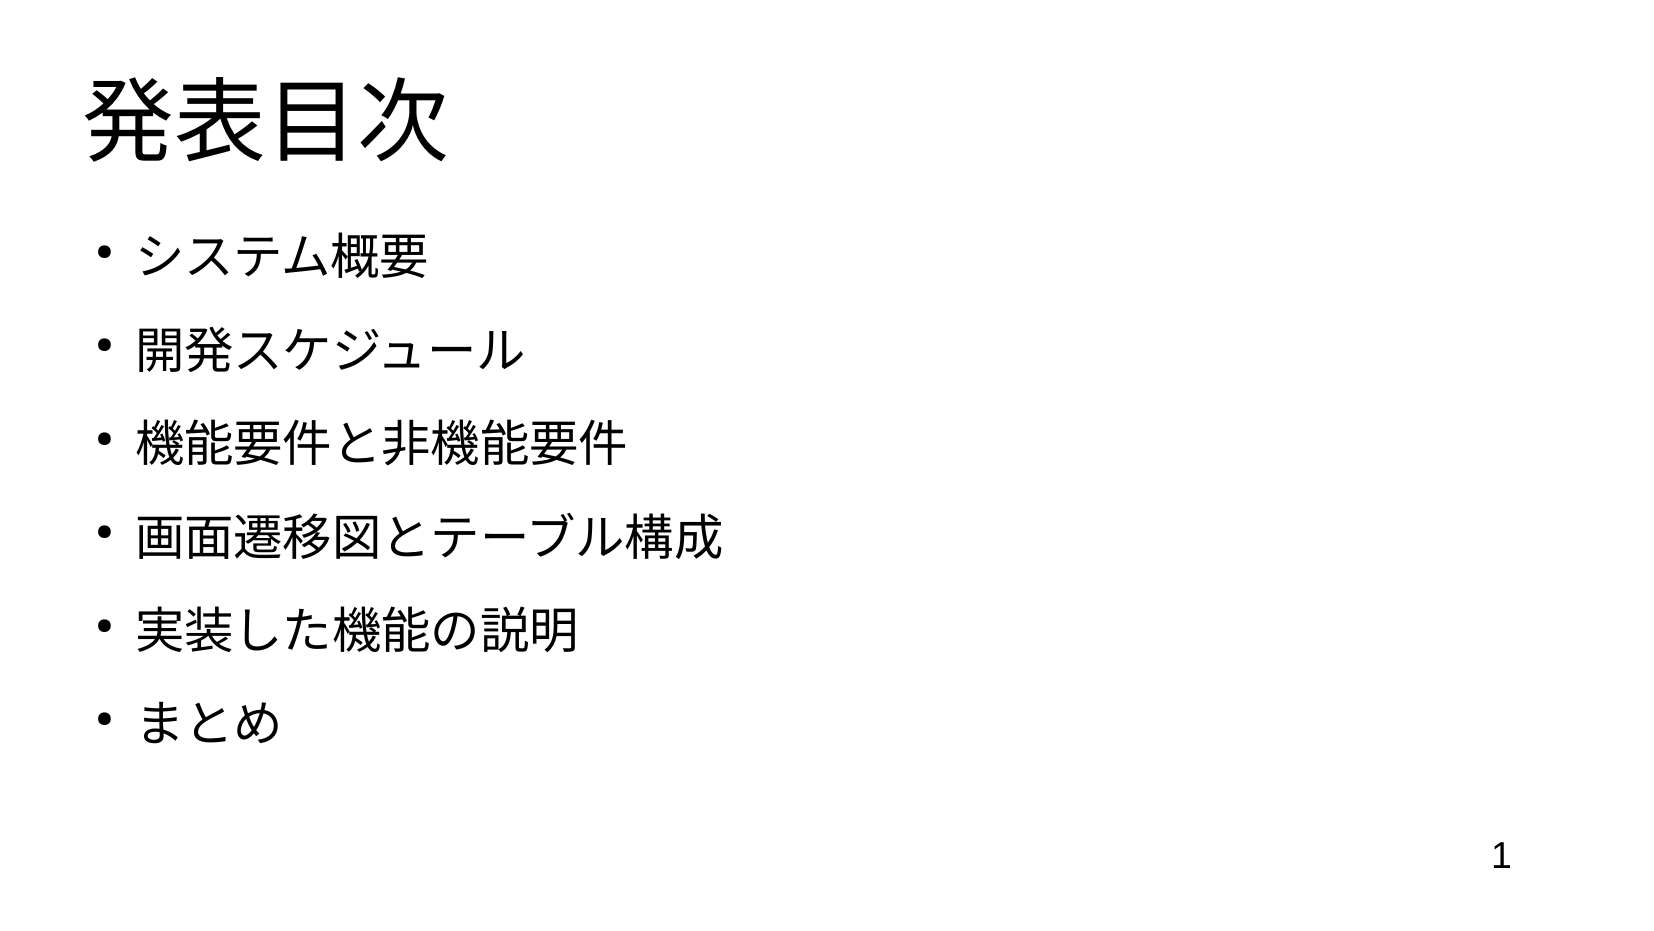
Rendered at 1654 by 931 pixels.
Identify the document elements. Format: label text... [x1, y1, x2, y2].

title 発表目次 [82, 37, 1571, 193]
text_box 1 [1476, 826, 1654, 897]
list システム概要 開発スケジュール 機能要件と非機能要件 画面遷移図とテーブル構成 実装した機能の説明 まとめ [82, 217, 1571, 758]
